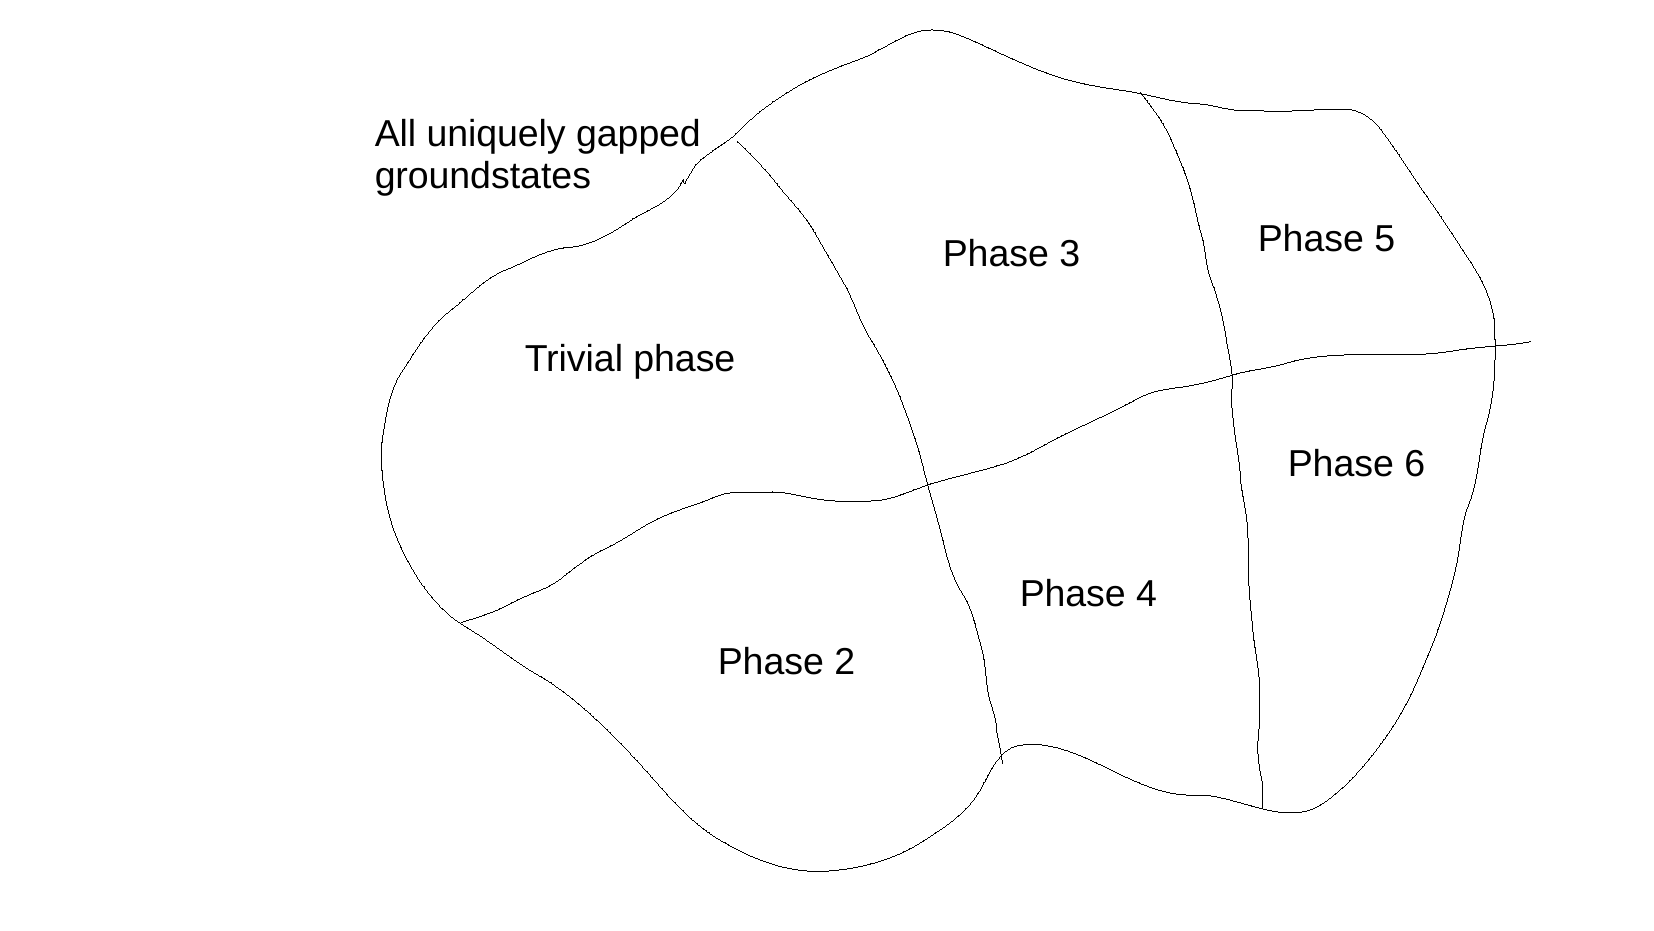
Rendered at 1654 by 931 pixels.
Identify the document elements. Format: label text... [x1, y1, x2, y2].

text_box Trivial phase [510, 330, 766, 429]
text_box Phase 6 [1273, 435, 1441, 492]
text_box All uniquely gapped groundstates [360, 105, 721, 211]
text_box Phase 5 [1243, 210, 1411, 267]
text_box Phase 4 [1005, 565, 1172, 623]
text_box Phase 3 [928, 225, 1096, 282]
text_box Phase 2 [703, 633, 871, 691]
